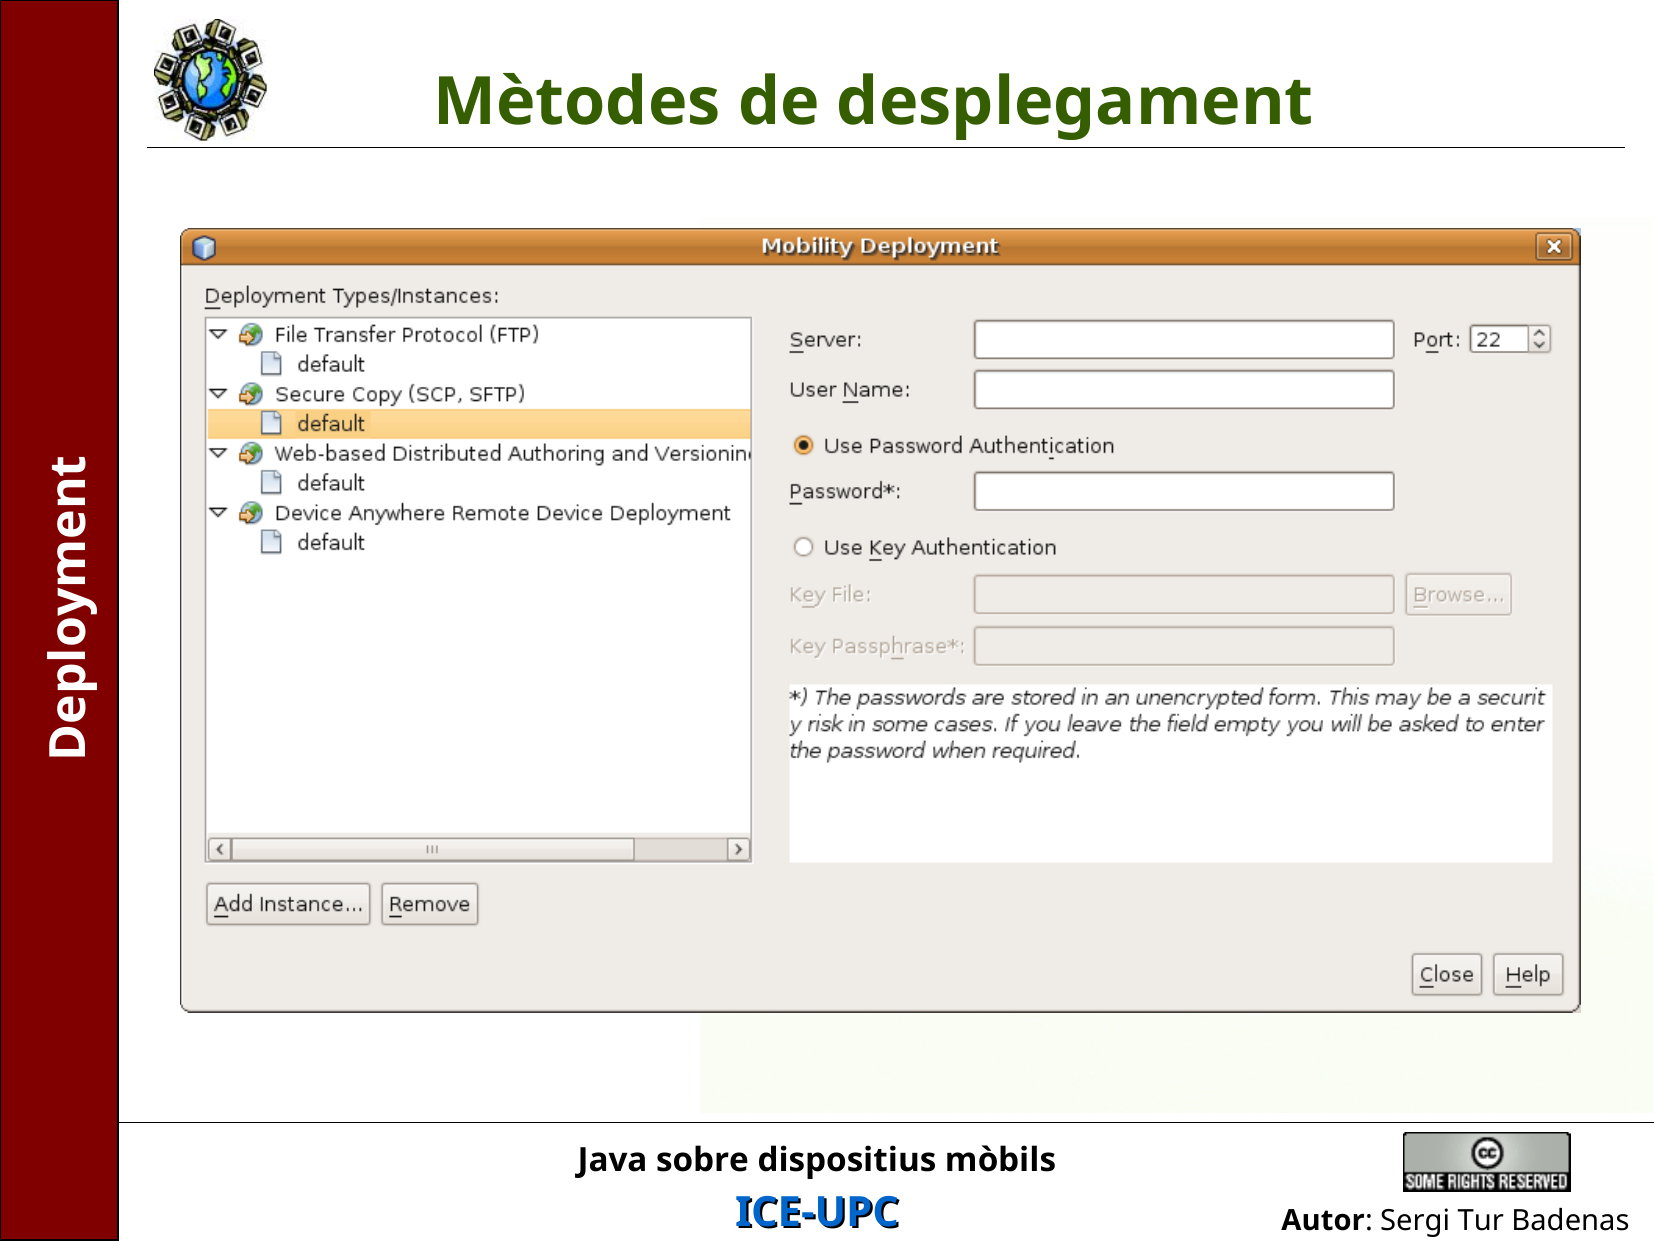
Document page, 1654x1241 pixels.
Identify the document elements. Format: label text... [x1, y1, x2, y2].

picture [154, 19, 268, 56]
title Mètodes de desplegament [129, 56, 1619, 141]
picture [1403, 1132, 1571, 1192]
picture [180, 217, 1654, 1113]
